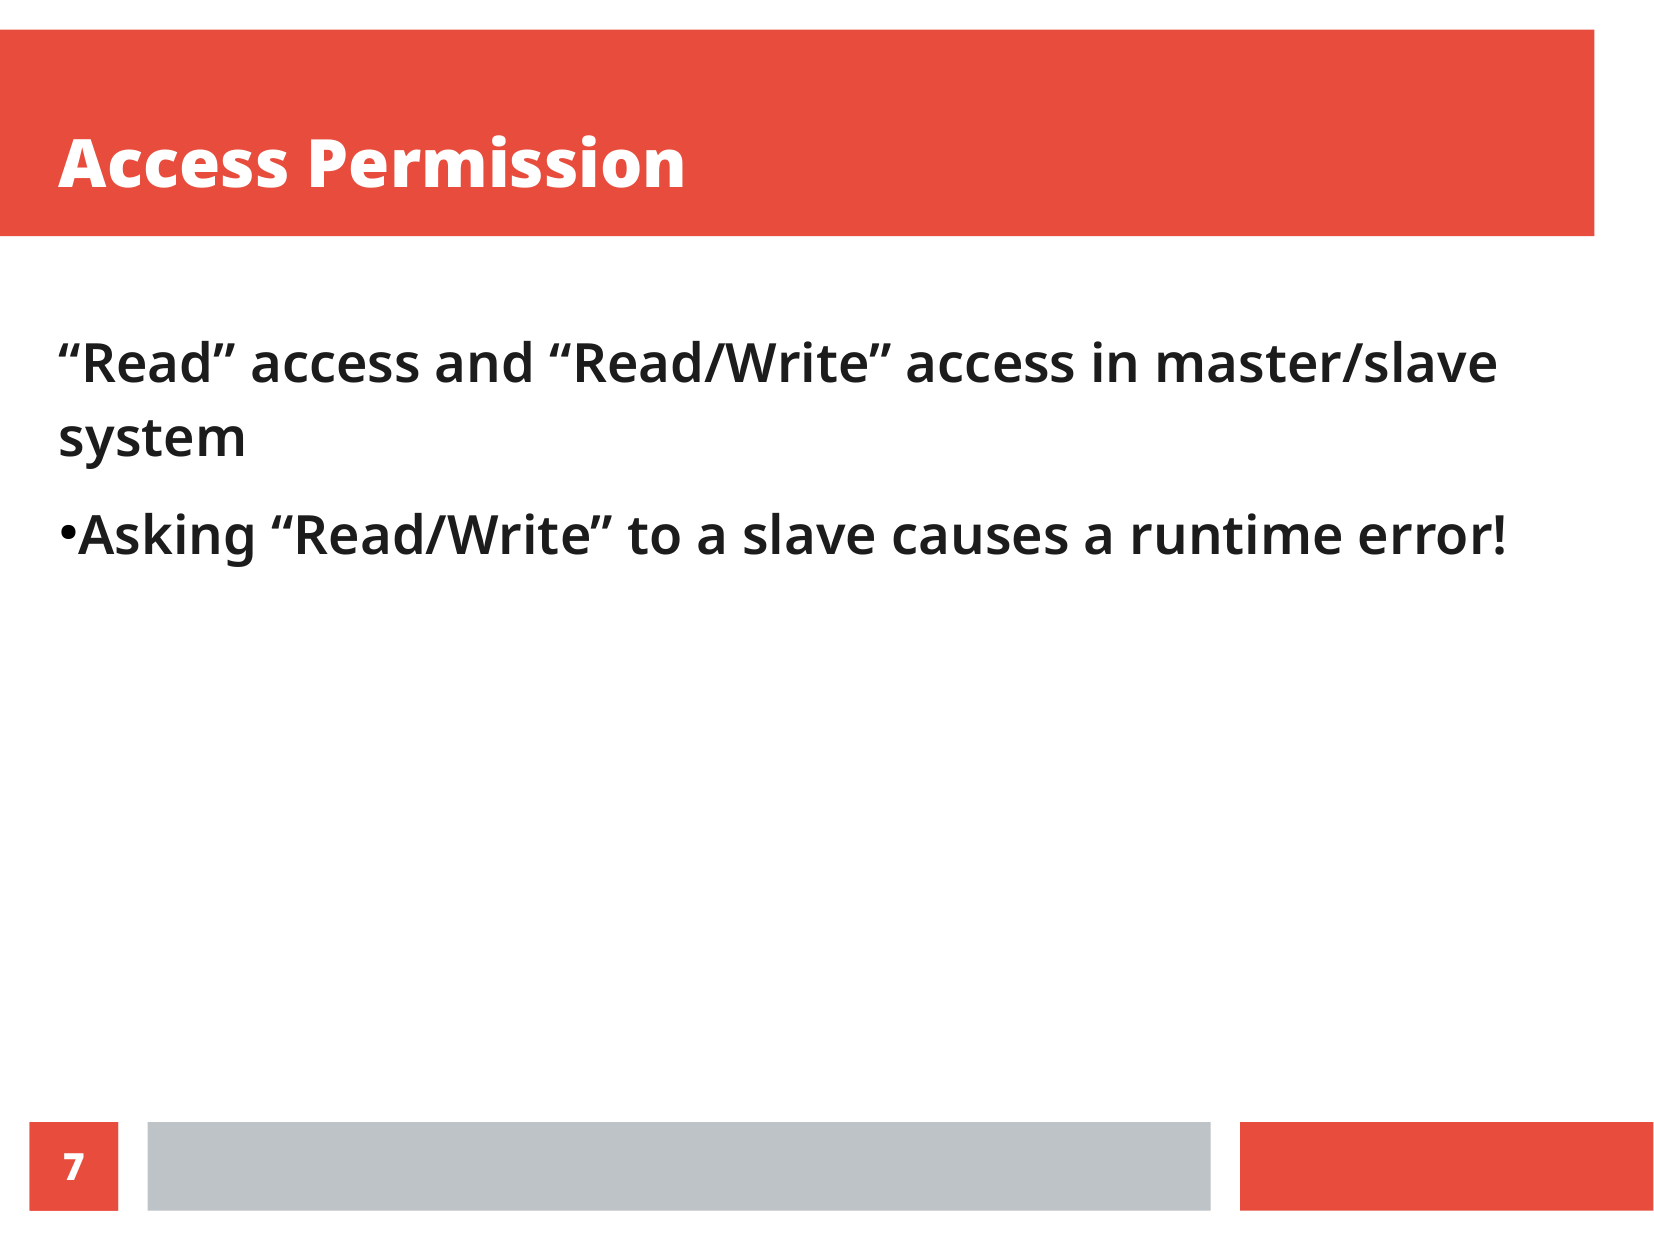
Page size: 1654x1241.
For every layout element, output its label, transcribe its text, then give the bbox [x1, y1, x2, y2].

list “Read” access and “Read/Write” access in master/slave system Asking “Read/Write” to a slave causes a runtime error! [59, 324, 1565, 1093]
title Access Permission [59, 59, 1595, 207]
